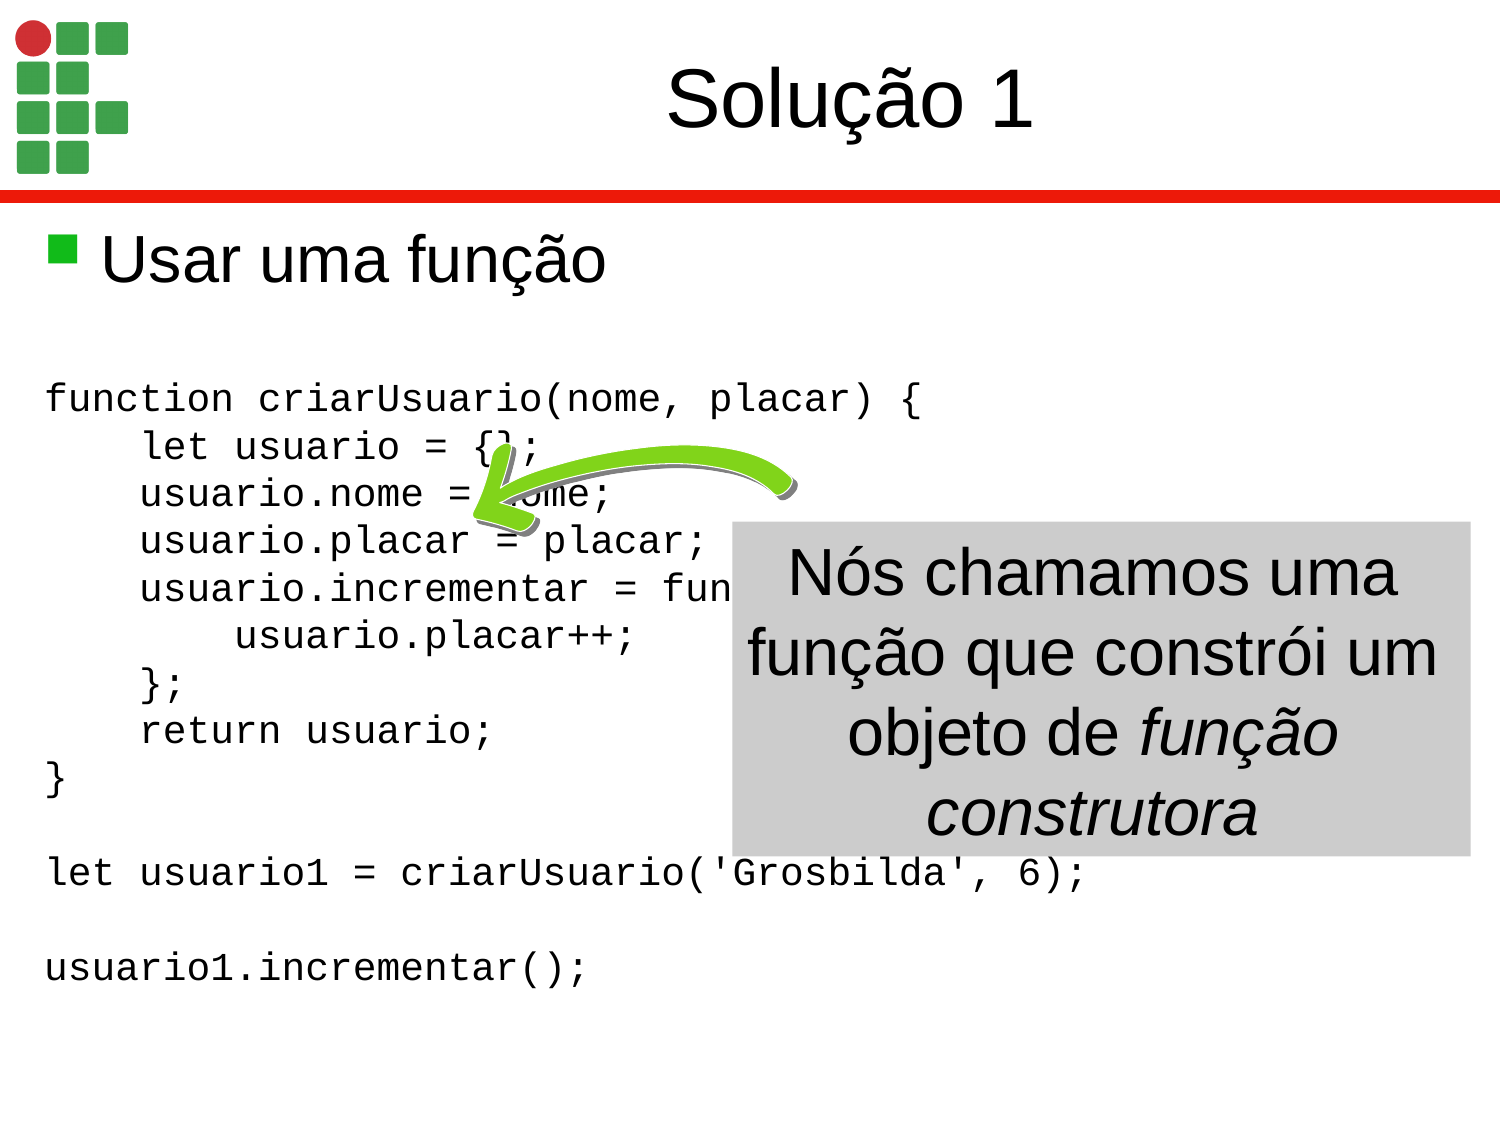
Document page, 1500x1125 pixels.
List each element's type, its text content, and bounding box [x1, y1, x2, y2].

picture [14, 16, 130, 178]
list Usar uma função function criarUsuario(nome, placar) { let usuario = {}; usuario.nome = nome; usuario.placar = placar; usuario.incrementar = function() { usuario.placar++; }; return usuario; } let usuario1 = criarUsuario('Grosbilda', 6); usuario1.incrementar(); [29, 207, 1471, 1087]
text_box [472, 442, 793, 532]
text_box Nós chamamos uma função que constrói um objeto de função construtora [732, 521, 1471, 857]
title Solução 1 [230, 0, 1471, 202]
